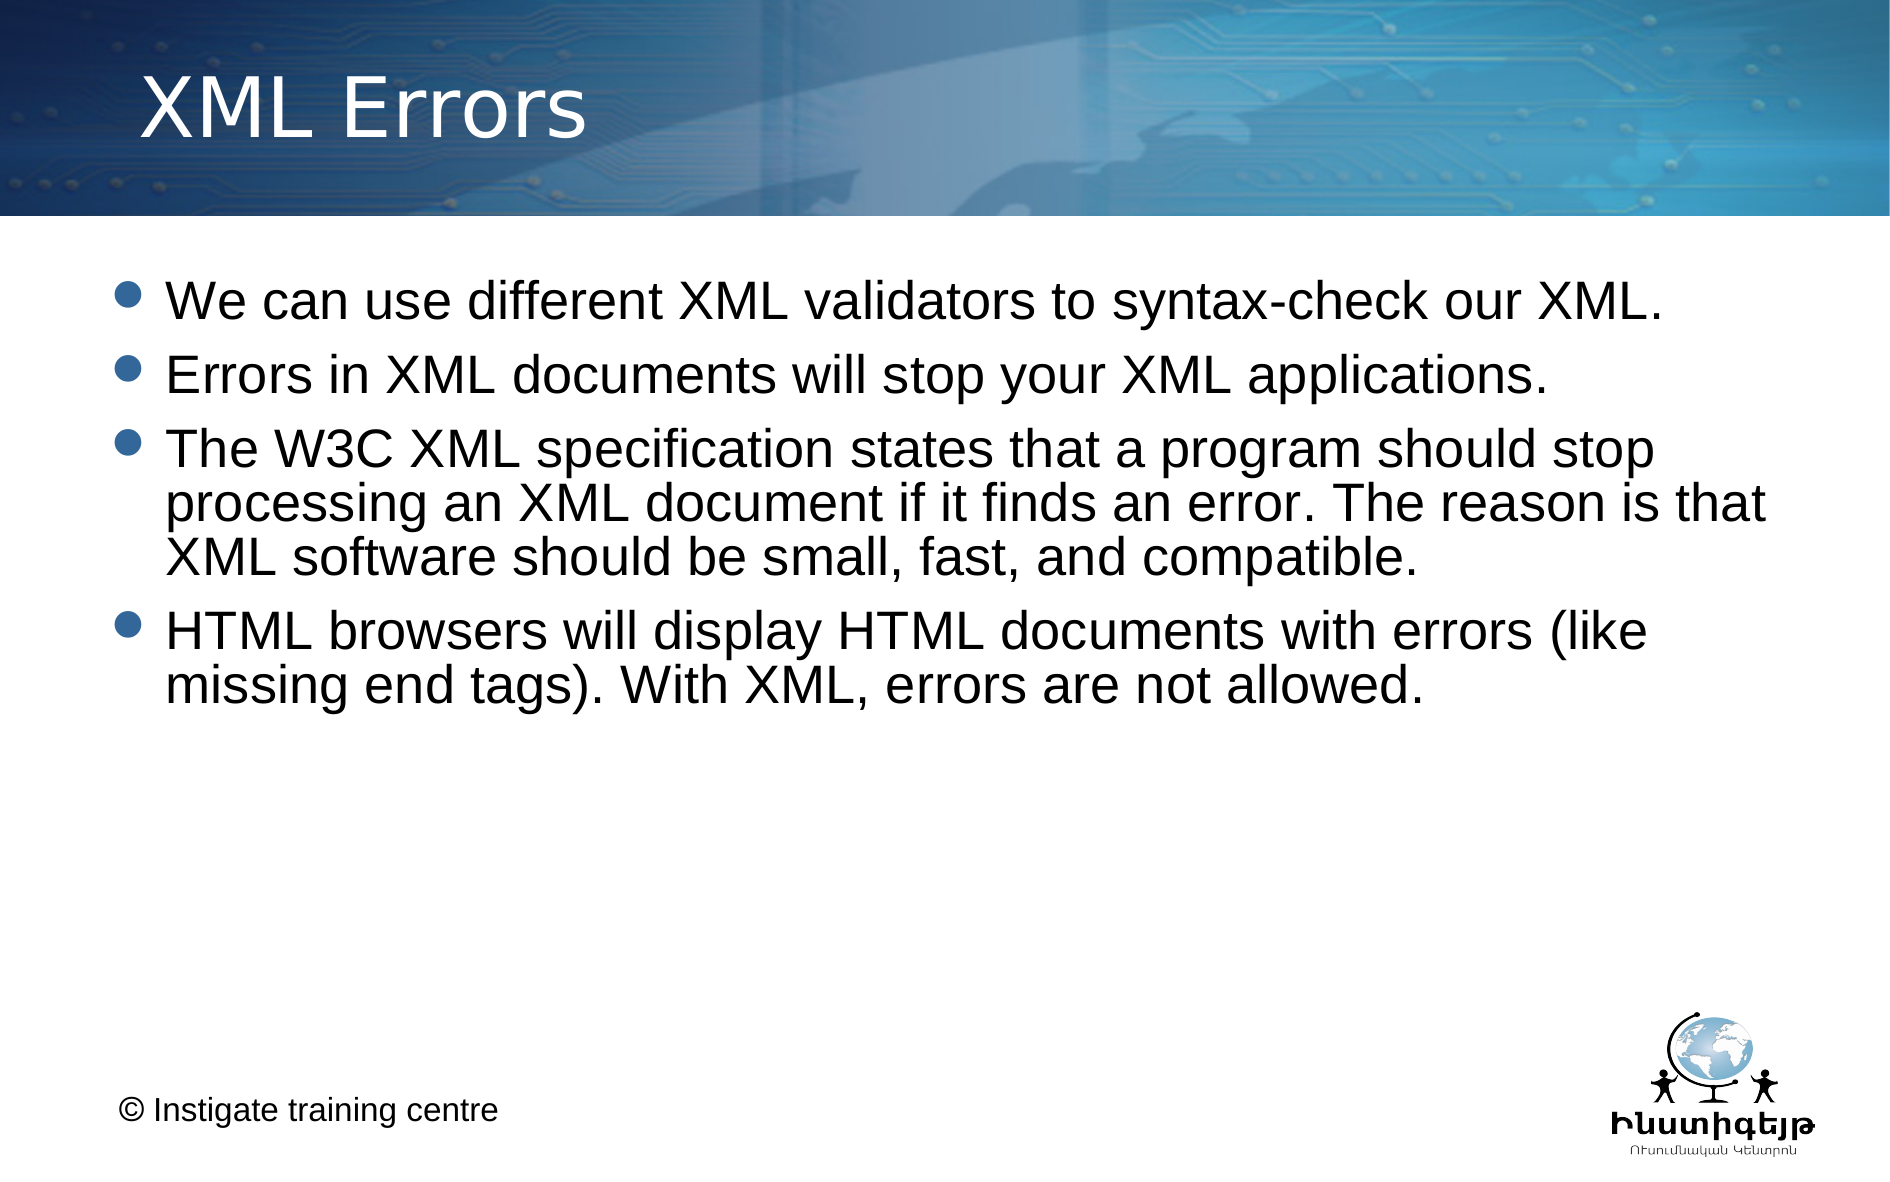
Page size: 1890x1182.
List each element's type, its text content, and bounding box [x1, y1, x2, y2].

picture [1612, 1012, 1815, 1157]
text_box XML Errors [138, 82, 1801, 96]
list We can use different XML validators to syntax-check our XML. Errors in XML documents will stop your XML applications. The W3C XML specification states that a program should stop processing an XML document if it finds an error. The reason is that XML software should be small, fast, and compatible. HTML browsers will display HTML documents with errors (like missing end tags). With XML, errors are not allowed. [110, 276, 1801, 303]
picture [0, 0, 1890, 216]
